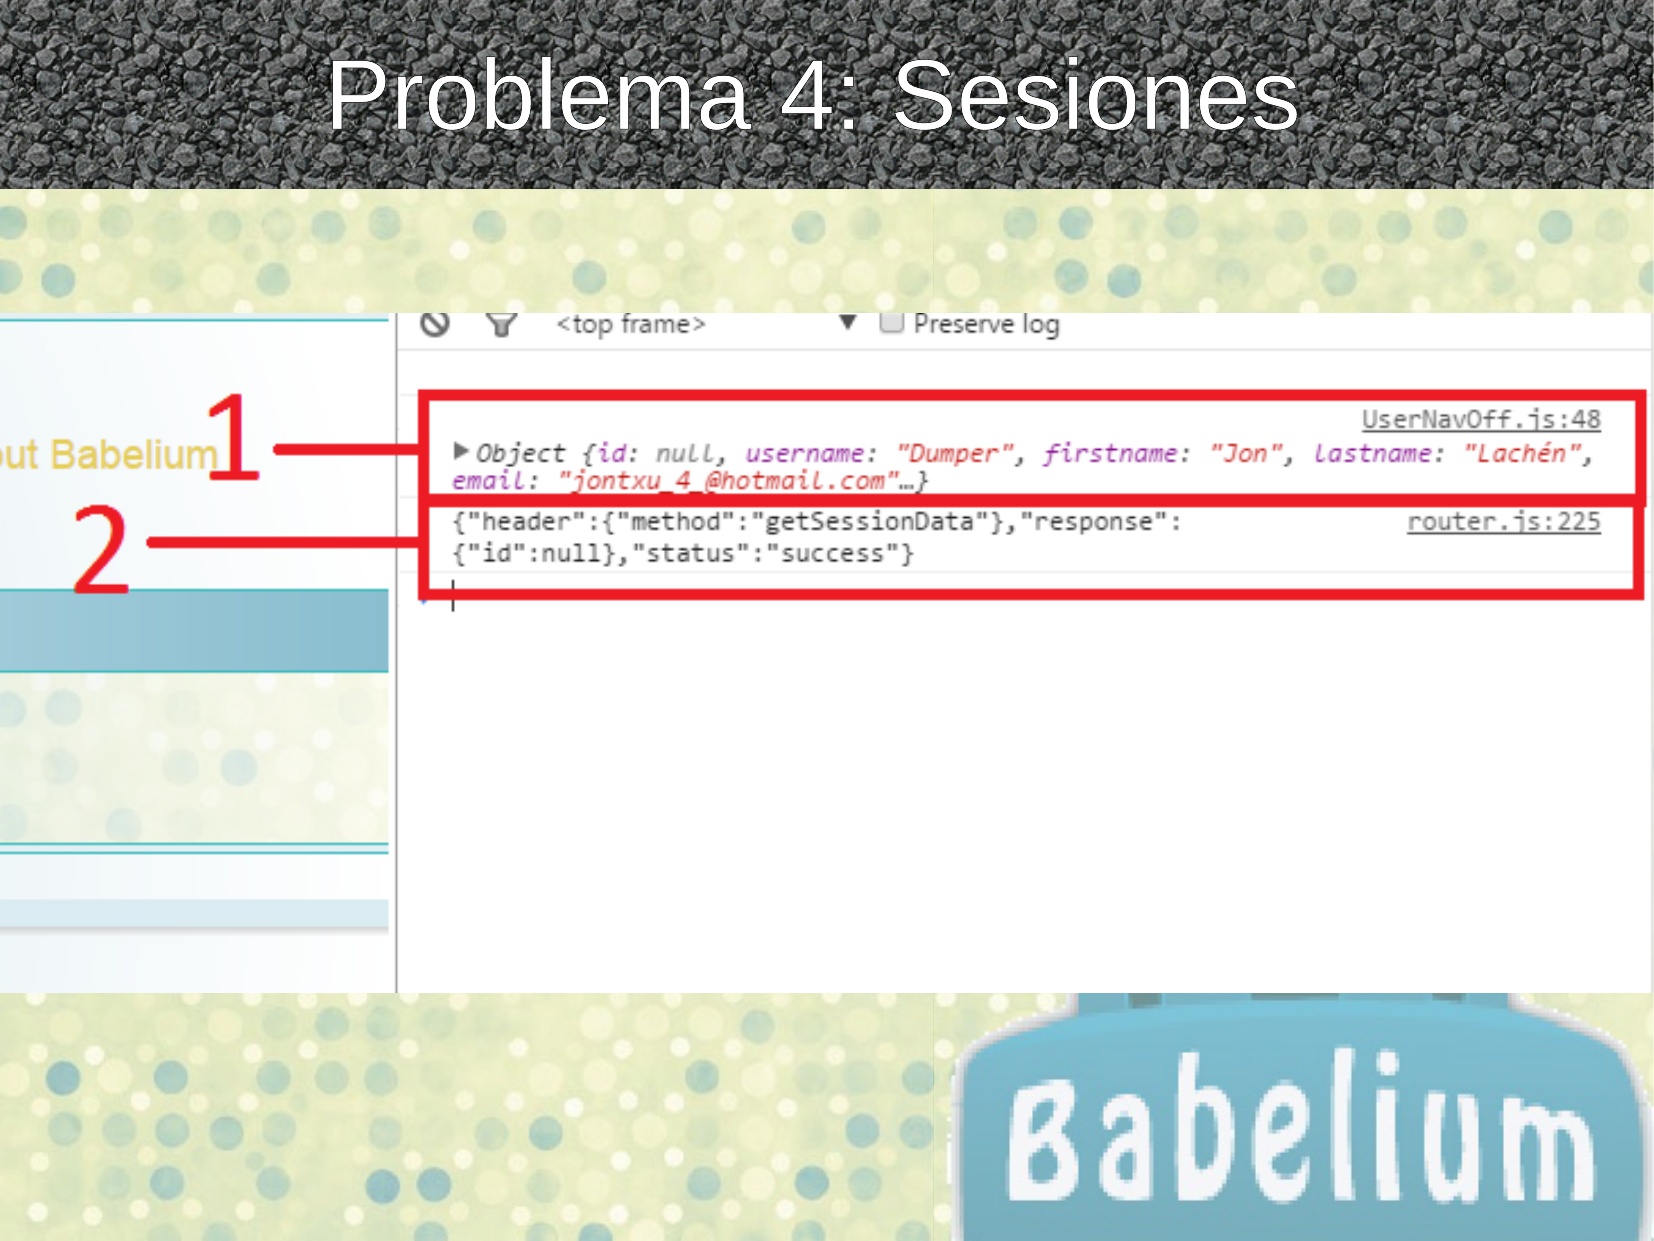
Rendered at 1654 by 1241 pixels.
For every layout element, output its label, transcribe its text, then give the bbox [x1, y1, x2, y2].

title Problema 4: Sesiones [0, 0, 1654, 189]
picture [0, 189, 1654, 1241]
